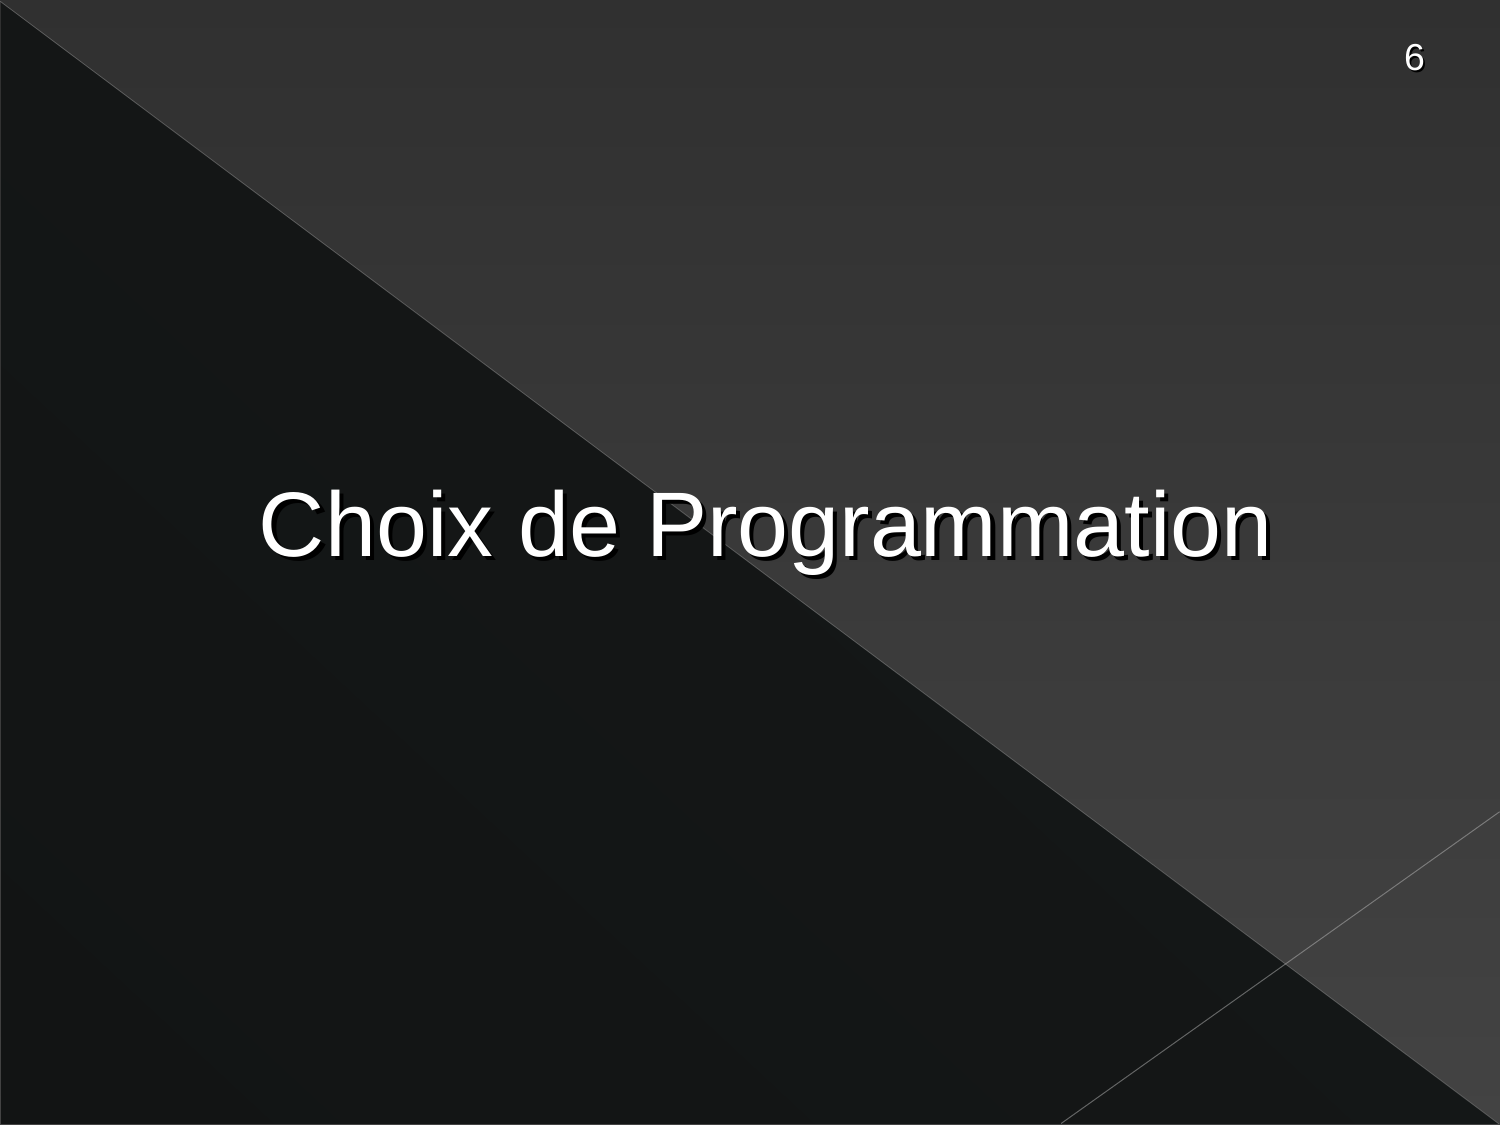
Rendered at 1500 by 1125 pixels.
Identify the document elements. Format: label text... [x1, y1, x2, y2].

text_box 6 [29, 29, 1447, 87]
subtitle Choix de Programmation [75, 87, 1426, 1006]
